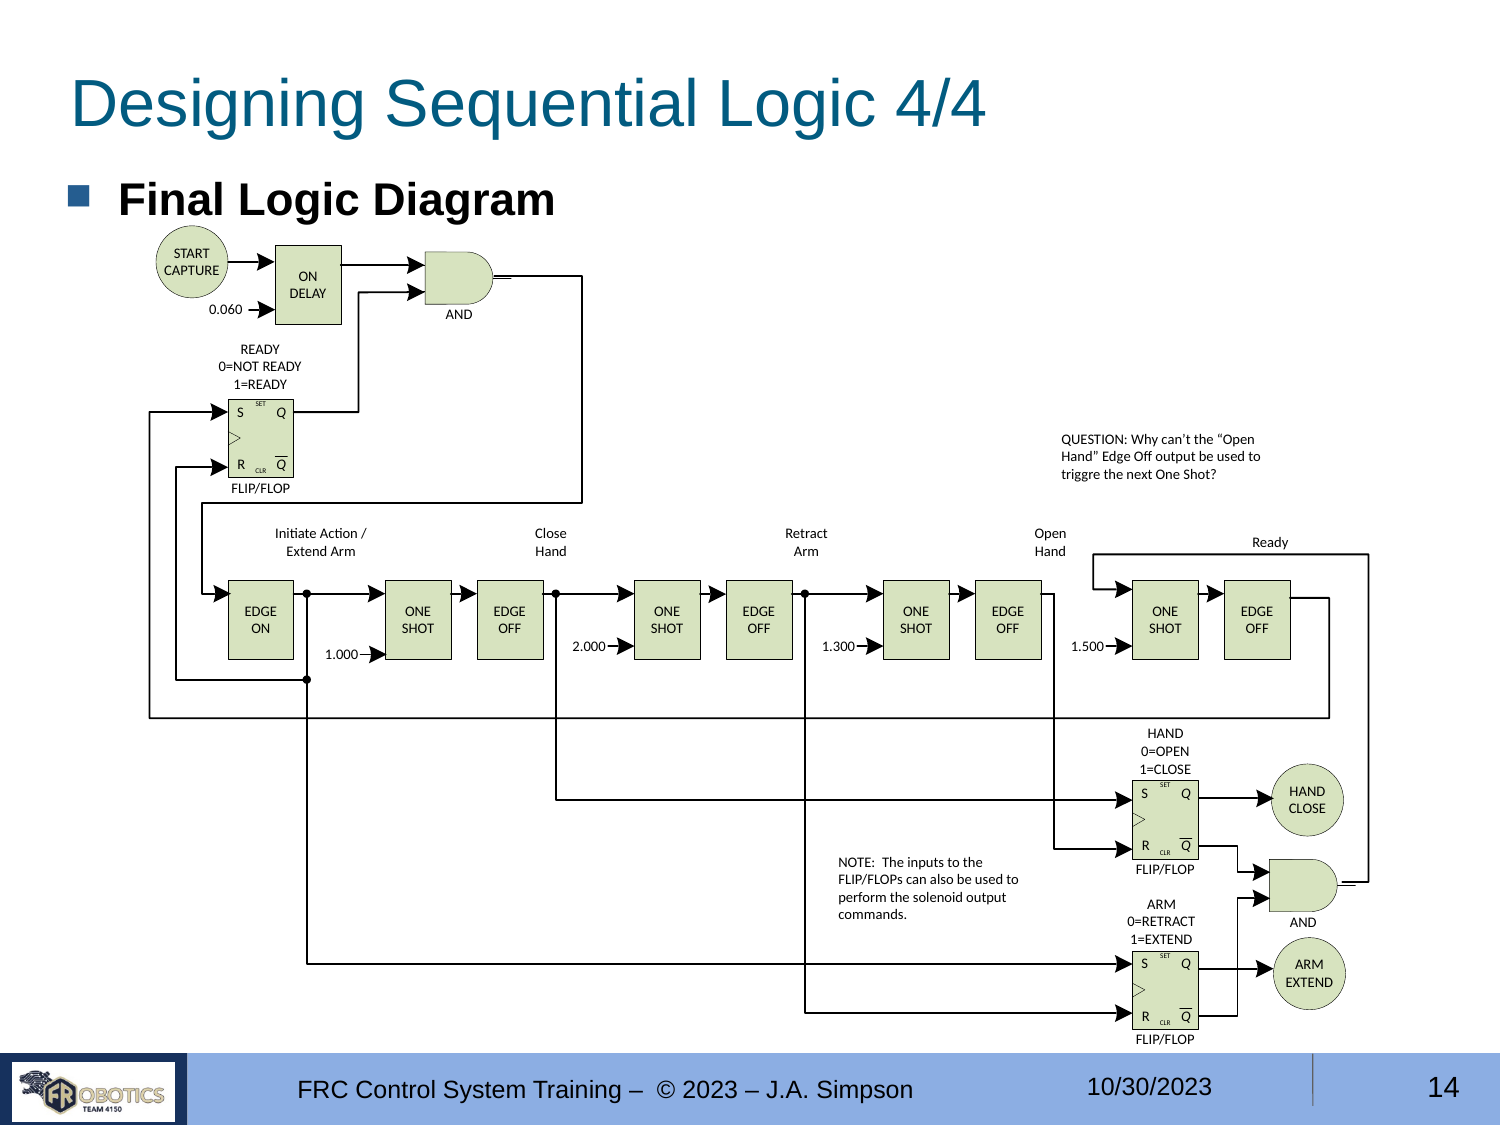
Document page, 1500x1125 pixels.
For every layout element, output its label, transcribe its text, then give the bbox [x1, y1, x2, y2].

slide_number 10/30/2023 [1012, 1071, 1288, 1100]
title Designing Sequential Logic 4/4 [55, 52, 1443, 148]
list Final Logic Diagram [55, 162, 1340, 251]
picture [12, 1062, 175, 1122]
footer FRC Control System Training – © 2023 – J.A. Simpson [225, 1074, 988, 1103]
slide_number <number> [1337, 1072, 1475, 1100]
picture [148, 225, 1370, 1051]
